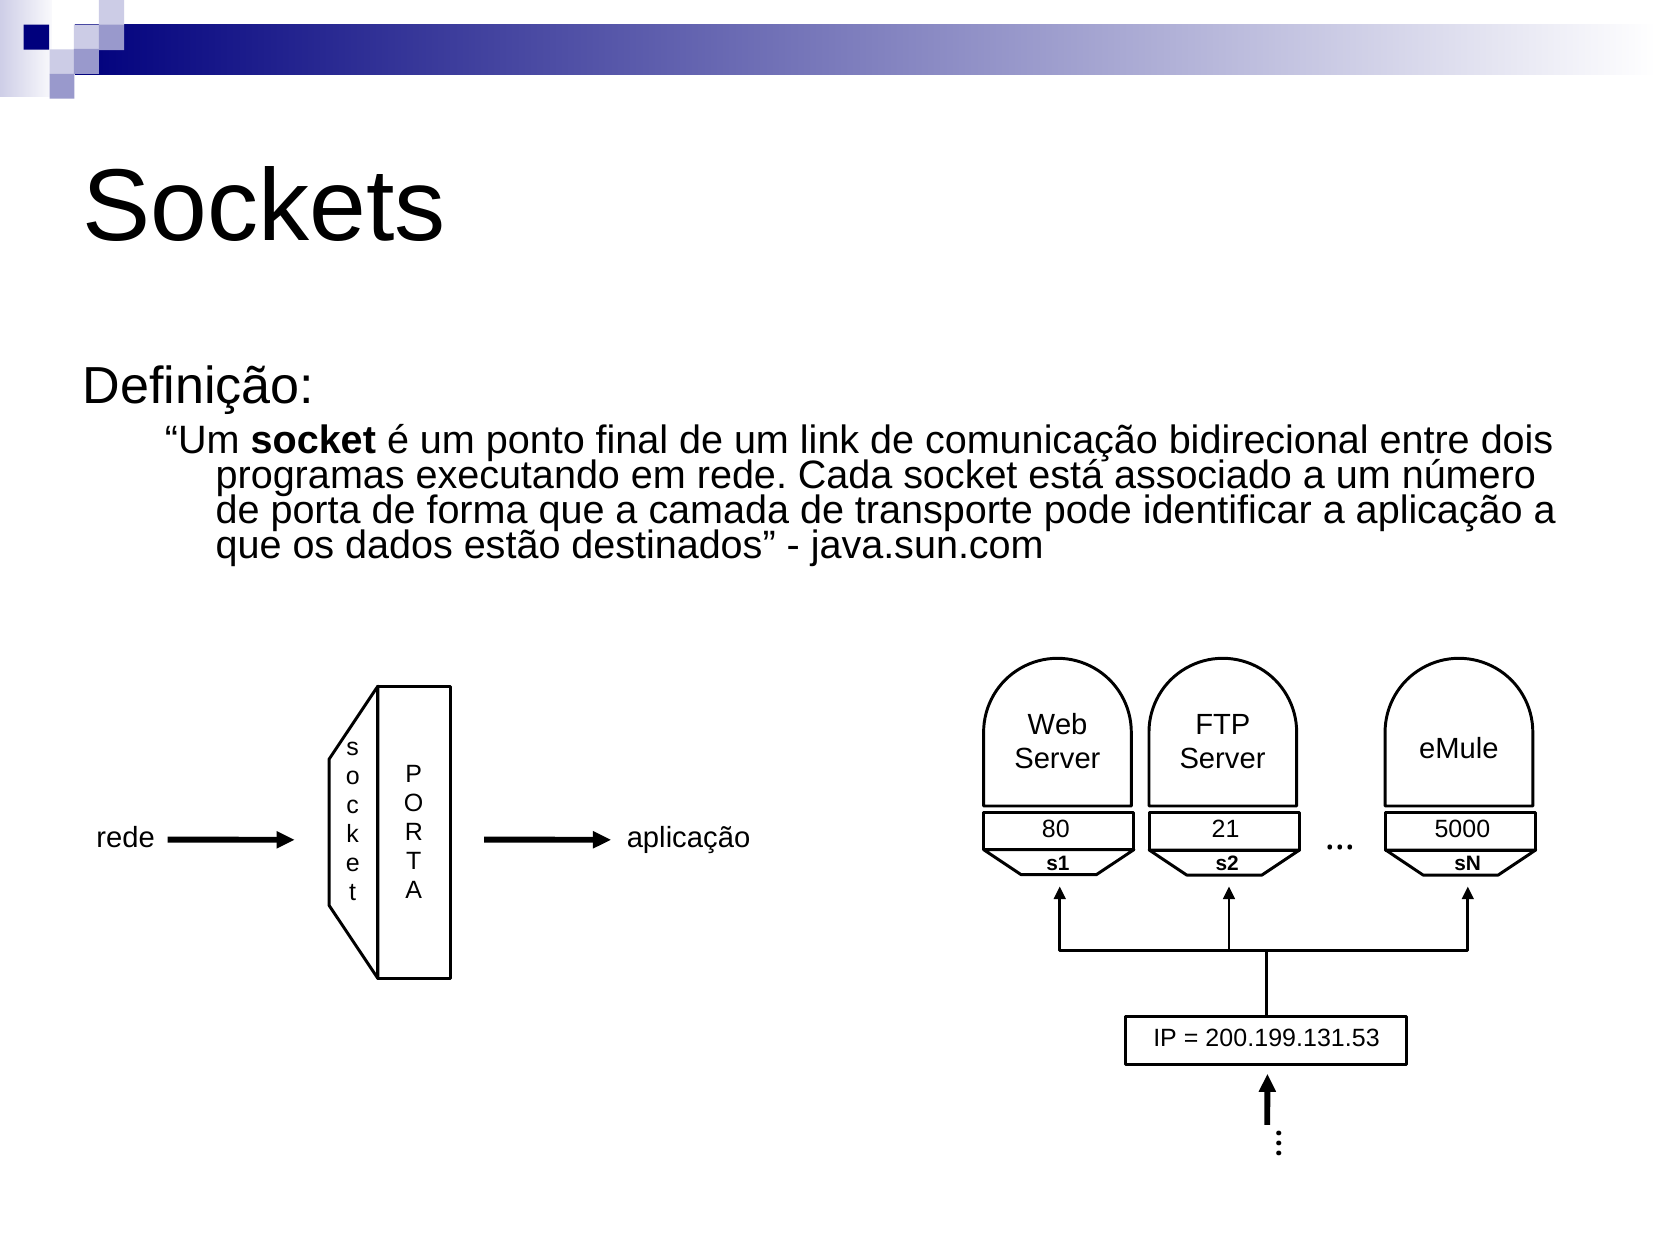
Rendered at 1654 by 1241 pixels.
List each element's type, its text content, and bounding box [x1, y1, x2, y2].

text_box ... [1387, 795, 1398, 804]
text_box s2 [1199, 854, 1259, 887]
text_box s1 [1030, 841, 1090, 887]
title Sockets [82, 95, 1572, 320]
text_box P O R T A [378, 749, 459, 924]
text_box Web Server [983, 697, 1132, 789]
text_box eMule [1385, 721, 1533, 776]
text_box 21 [1195, 808, 1285, 854]
text_box rede [80, 810, 178, 914]
text_box socket [328, 722, 378, 969]
text_box 80 [1025, 808, 1087, 854]
list Definição: “Um socket é um ponto final de um link de comunicação bidirecional entre dois programas executando em rede. Cada socket está associado a um número de porta de forma que a camada de transporte pode identificar a aplicação a que os dados estão destinados” - java.sun.com [82, 358, 1572, 591]
text_box 5000 [1418, 808, 1508, 854]
text_box aplicação [610, 810, 801, 871]
text_box IP = 200.199.131.53 [1137, 1018, 1398, 1063]
text_box FTP Server [1148, 697, 1297, 789]
text_box sN [1438, 854, 1498, 887]
text_box ... [1308, 795, 1398, 864]
text_box ... [1226, 1086, 1295, 1176]
